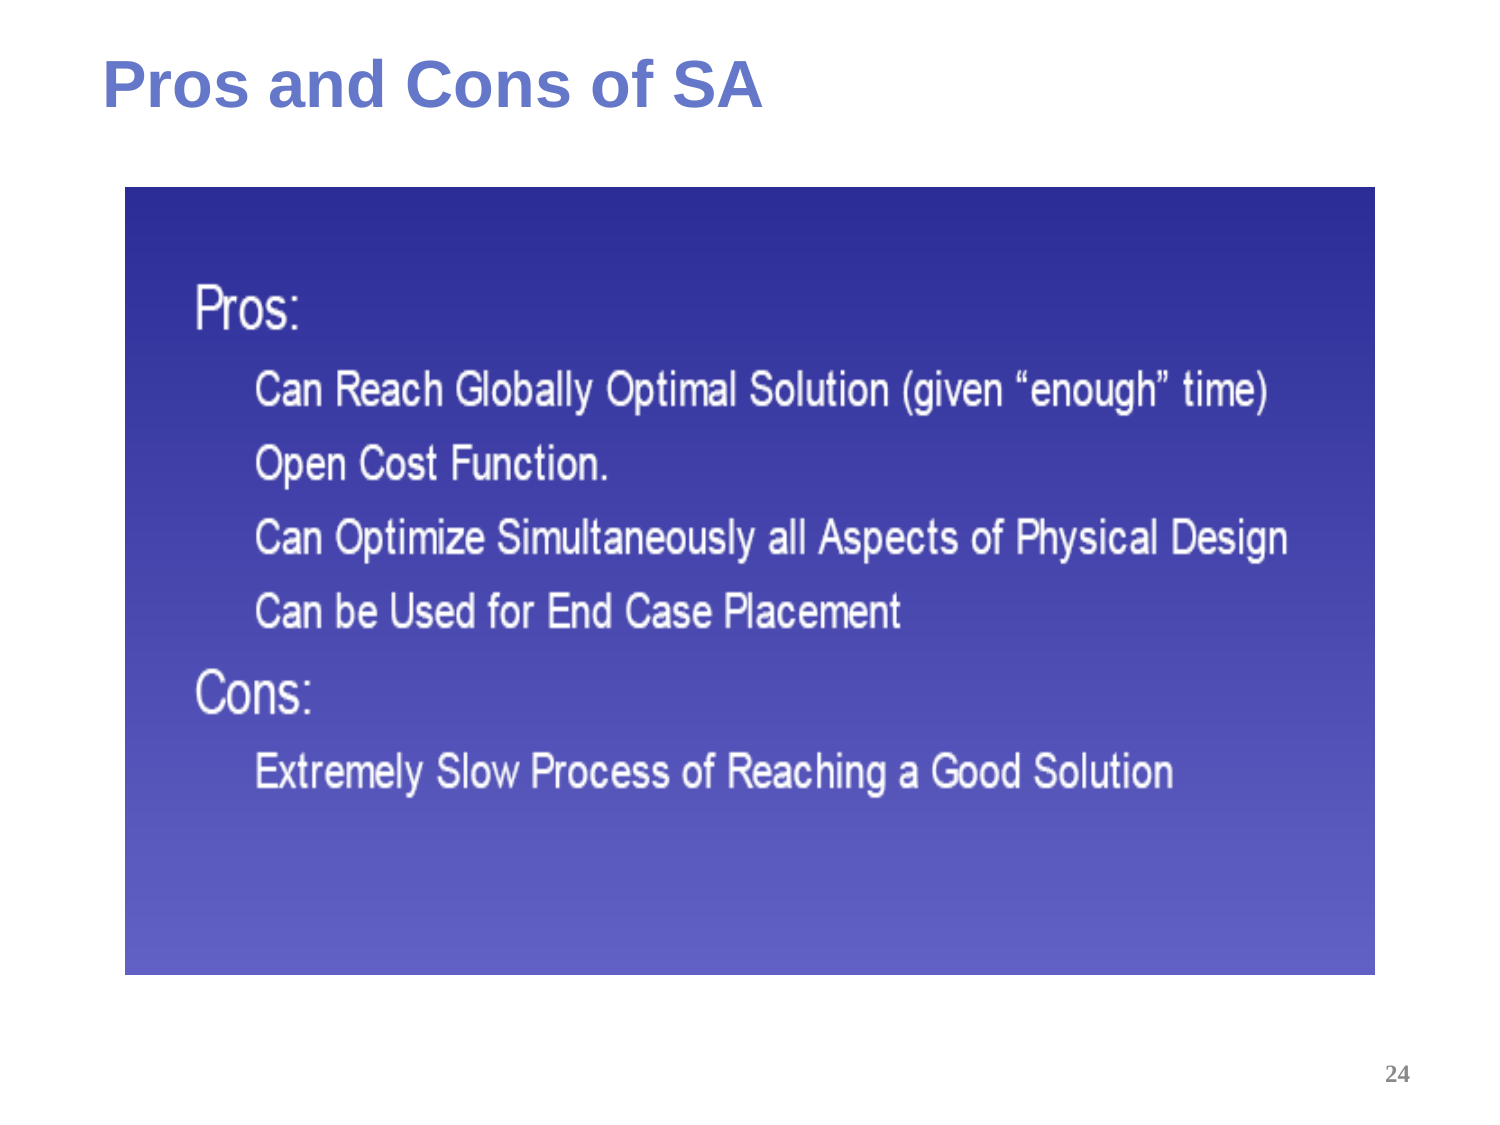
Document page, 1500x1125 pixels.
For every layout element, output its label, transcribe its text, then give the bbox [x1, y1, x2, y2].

text_box Pros and Cons of SA [87, 37, 1426, 126]
picture [125, 187, 1375, 976]
text_box <number> [1074, 1042, 1426, 1103]
